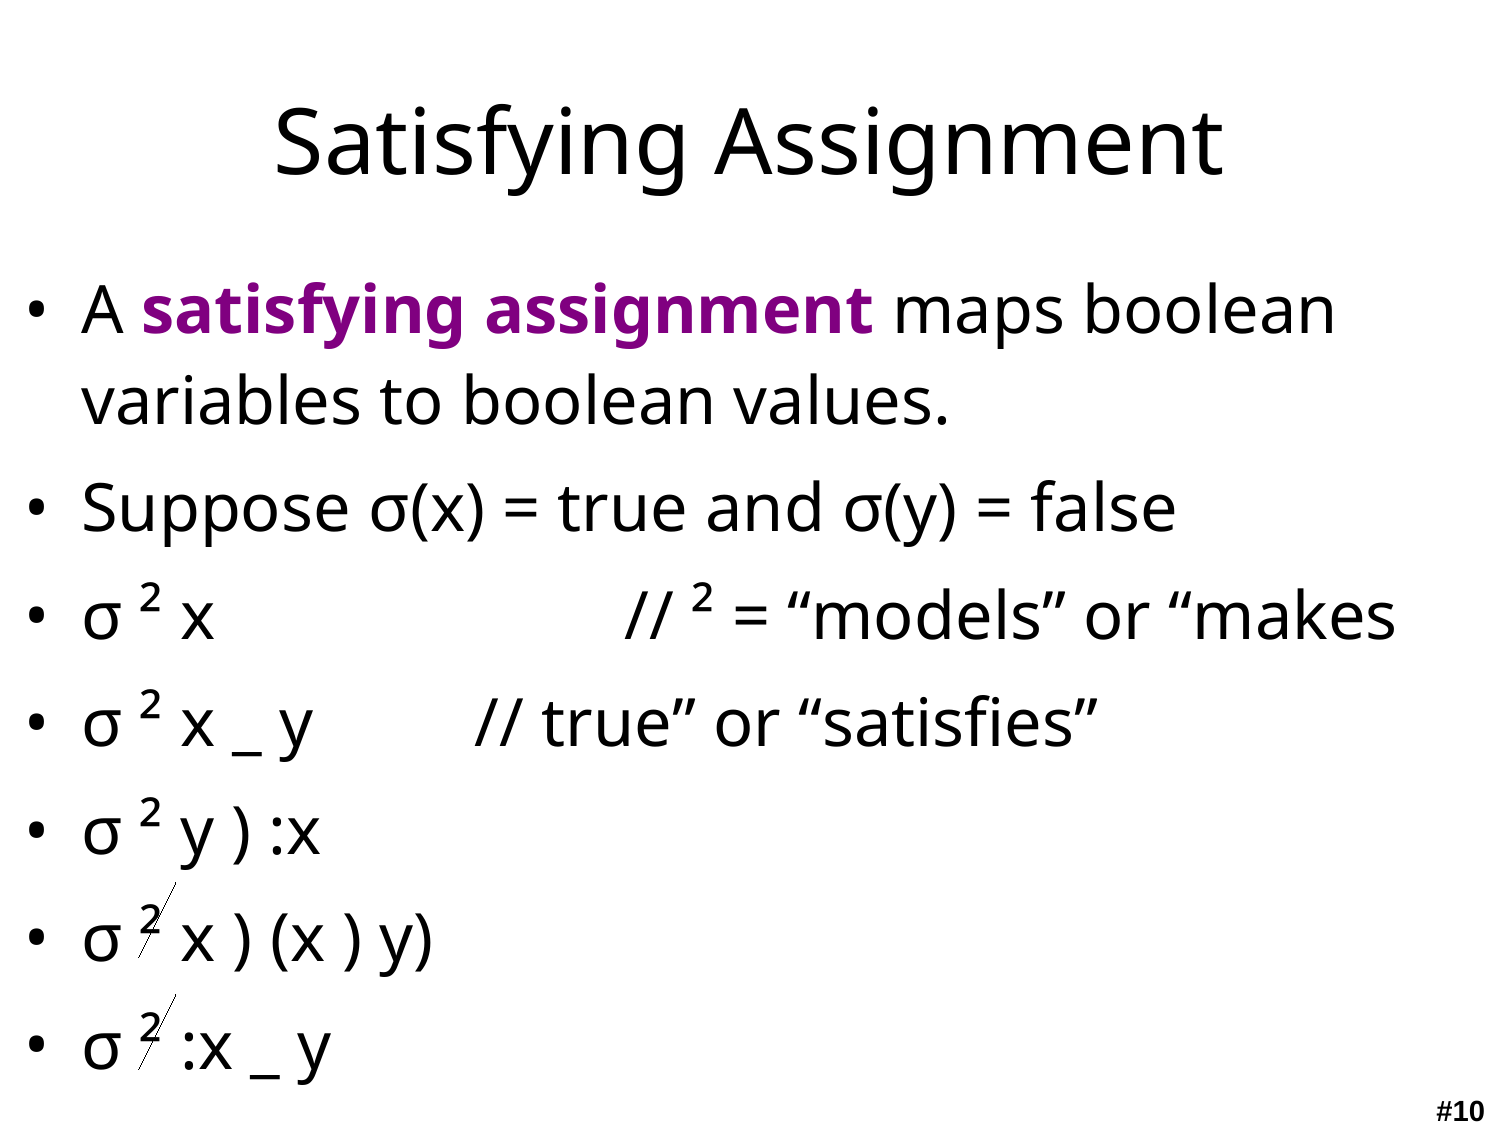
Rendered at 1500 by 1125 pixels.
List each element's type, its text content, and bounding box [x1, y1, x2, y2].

title Satisfying Assignment [24, 45, 1476, 233]
list A satisfying assignment maps boolean variables to boolean values. Suppose σ(x) = true and σ(y) = false σ ² x // ² = “models” or “makes σ ² x _ y // true” or “satisfies” σ ² y ) :x σ ² x ) (x ) y) σ ² :x _ y [24, 262, 1476, 1101]
